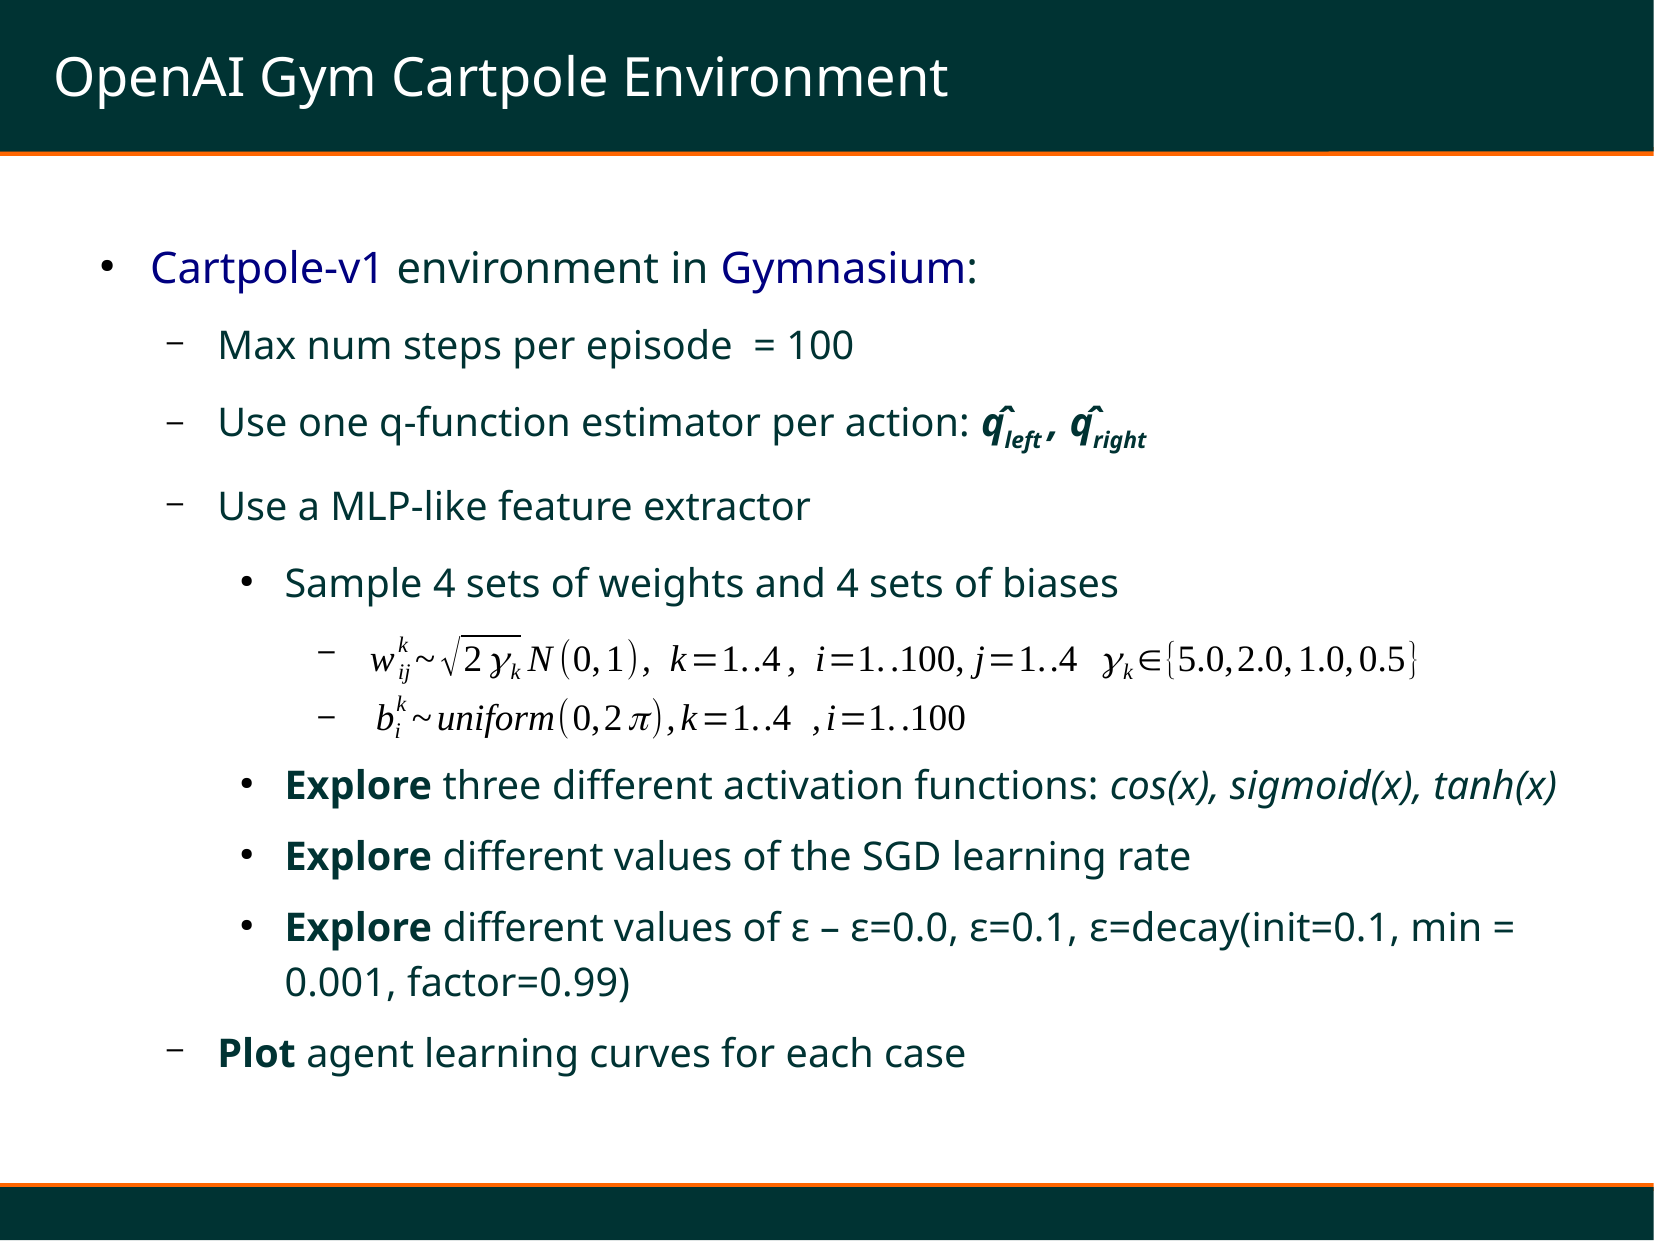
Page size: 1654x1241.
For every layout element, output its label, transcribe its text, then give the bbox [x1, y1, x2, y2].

list Cartpole-v1 environment in Gymnasium: Max num steps per episode = 100 Use one q-function estimator per action: q̂left , q̂right Use a MLP-like feature extractor Sample 4 sets of weights and 4 sets of biases Explore three different activation functions: cos(x), sigmoid(x), tanh(x) Explore different values of the SGD learning rate Explore different values of ε – ε=0.0, ε=0.1, ε=decay(init=0.1, min = 0.001, factor=0.99) Plot agent learning curves for each case [82, 237, 1571, 1087]
chart [363, 632, 1428, 685]
title OpenAI Gym Cartpole Environment [0, 0, 1329, 152]
chart [369, 691, 973, 744]
